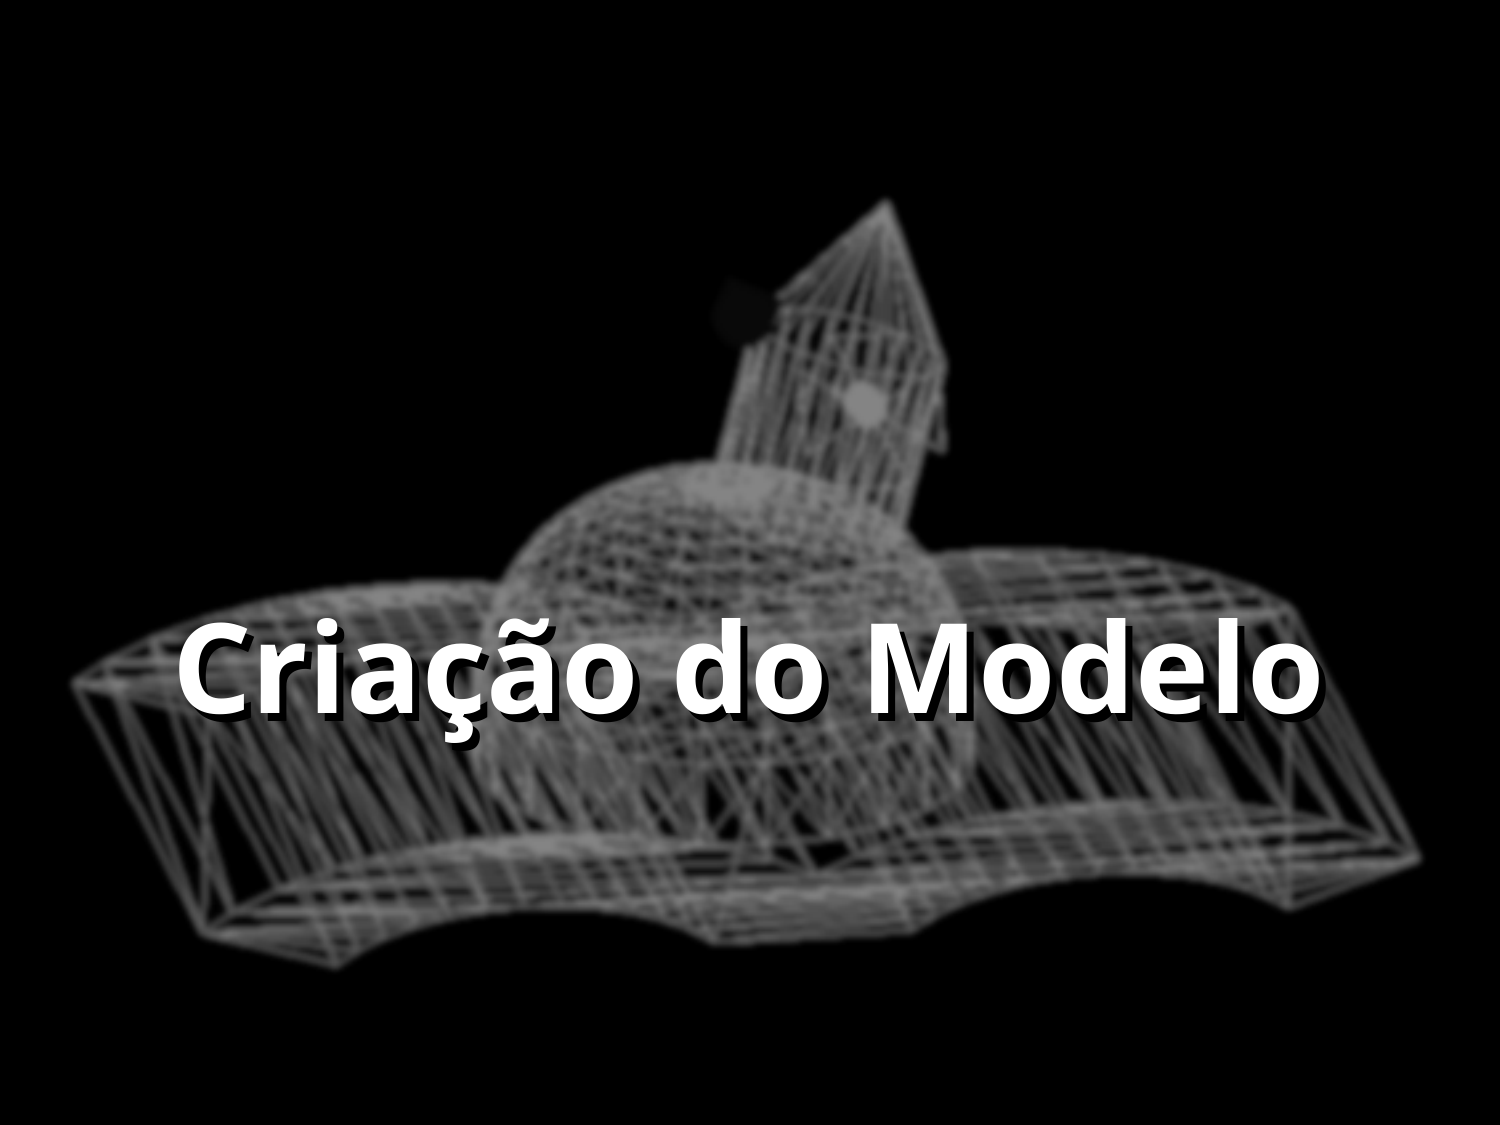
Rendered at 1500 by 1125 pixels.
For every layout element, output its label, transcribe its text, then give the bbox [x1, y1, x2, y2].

title Criação do Modelo [102, 280, 1397, 749]
